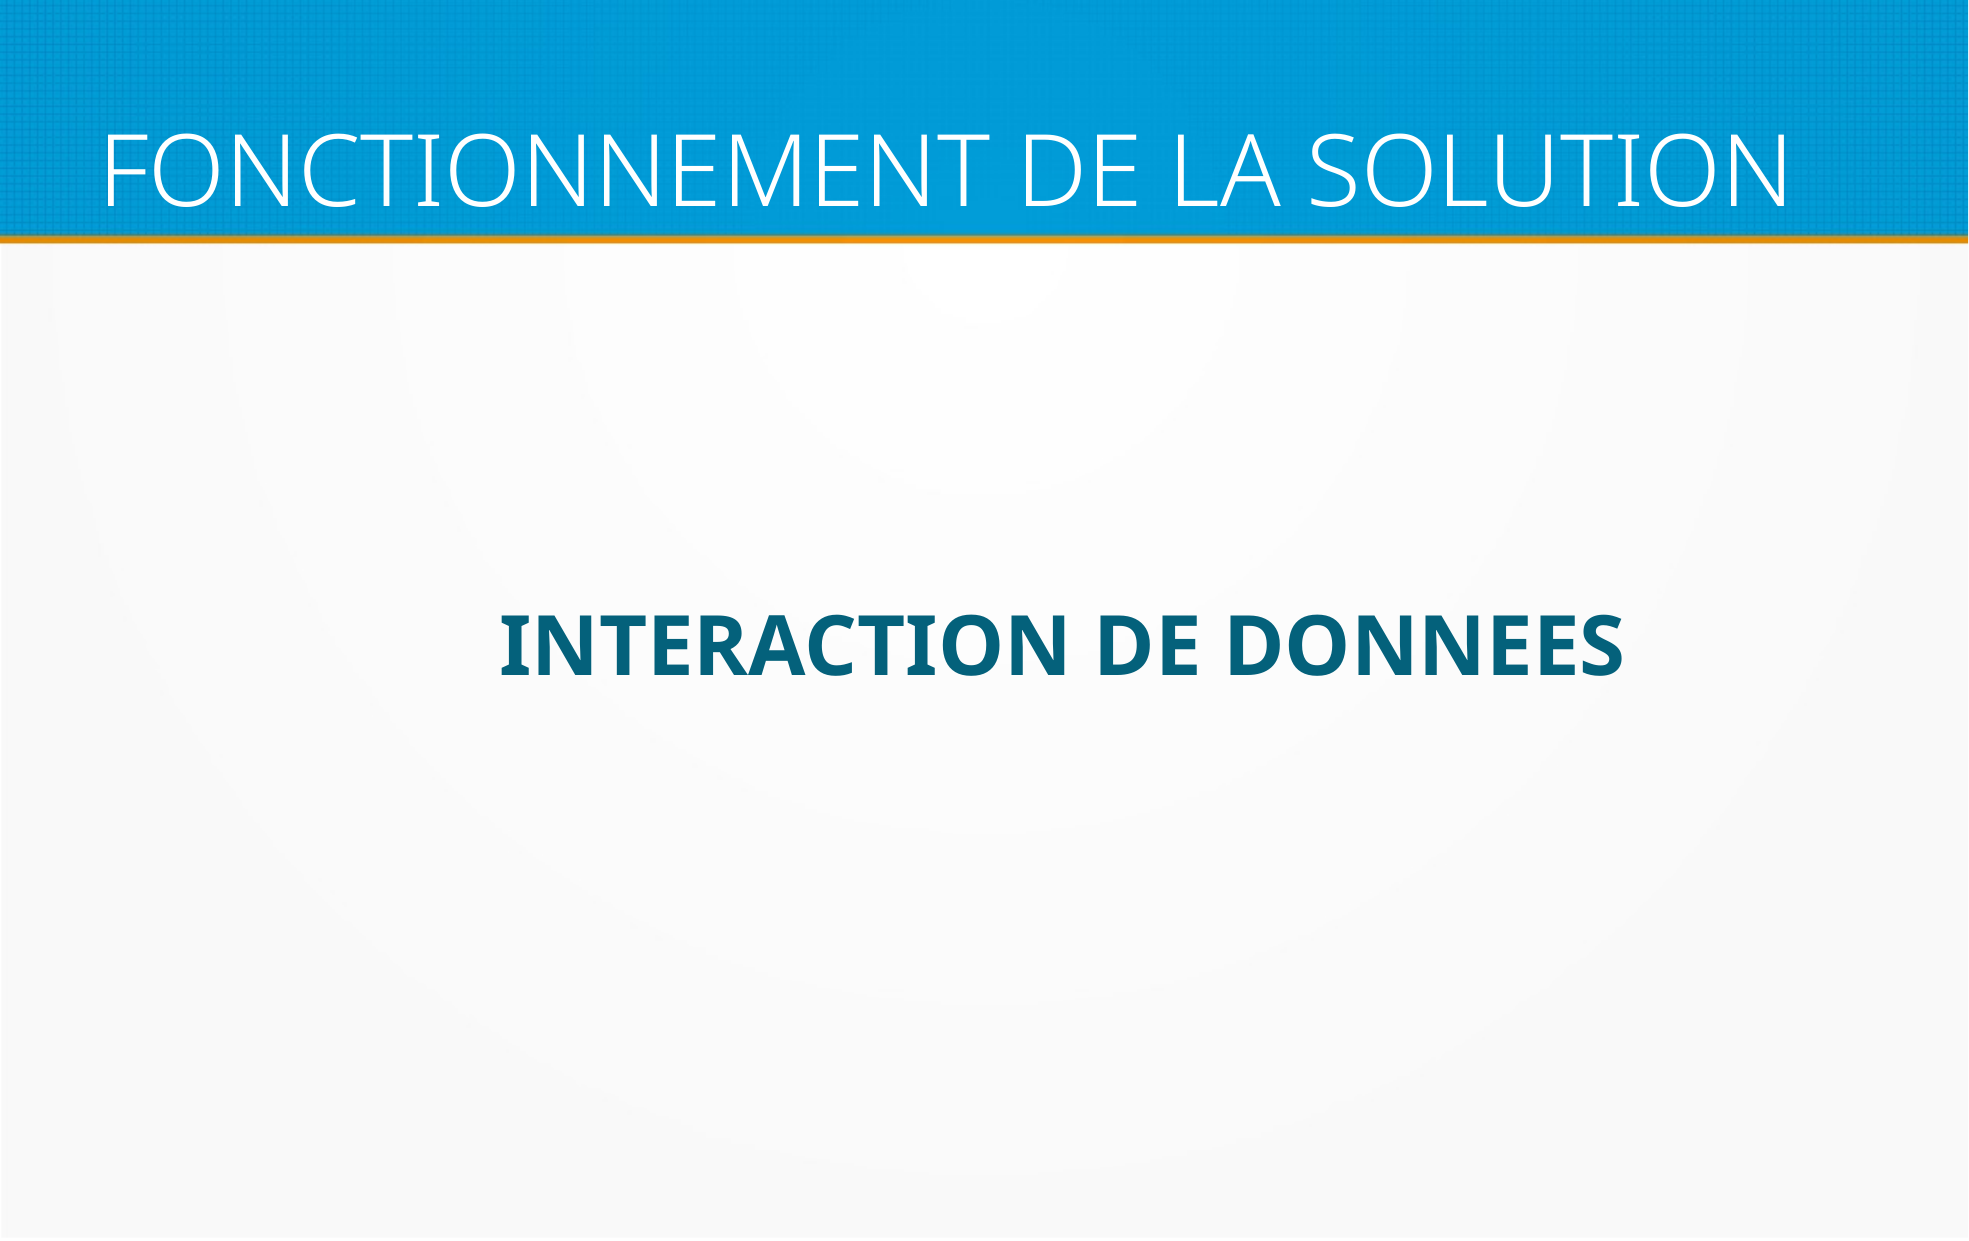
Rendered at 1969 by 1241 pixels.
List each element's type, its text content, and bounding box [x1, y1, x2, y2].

list INTERACTION DE DONNEES [98, 300, 1875, 1185]
picture [0, 233, 1969, 1241]
text_box FONCTIONNEMENT DE LA SOLUTION [98, 19, 1870, 227]
